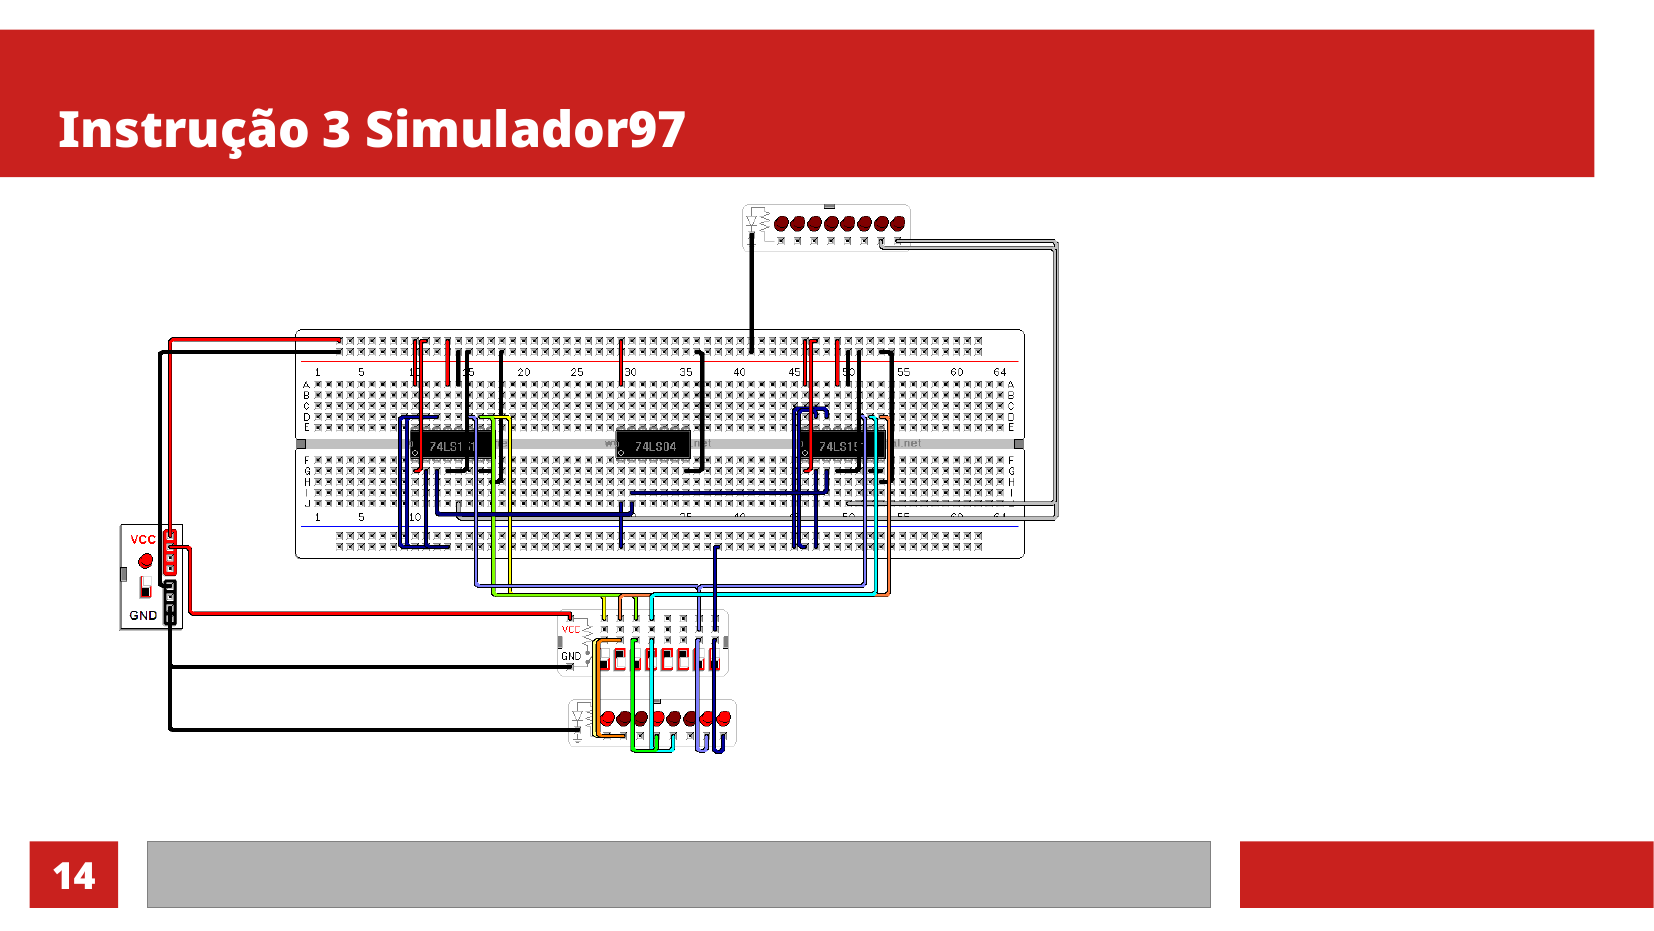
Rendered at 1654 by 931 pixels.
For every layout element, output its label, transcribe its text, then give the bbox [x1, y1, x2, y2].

title Instrução 3 Simulador97 [59, 44, 1595, 163]
picture [37, 187, 1238, 836]
